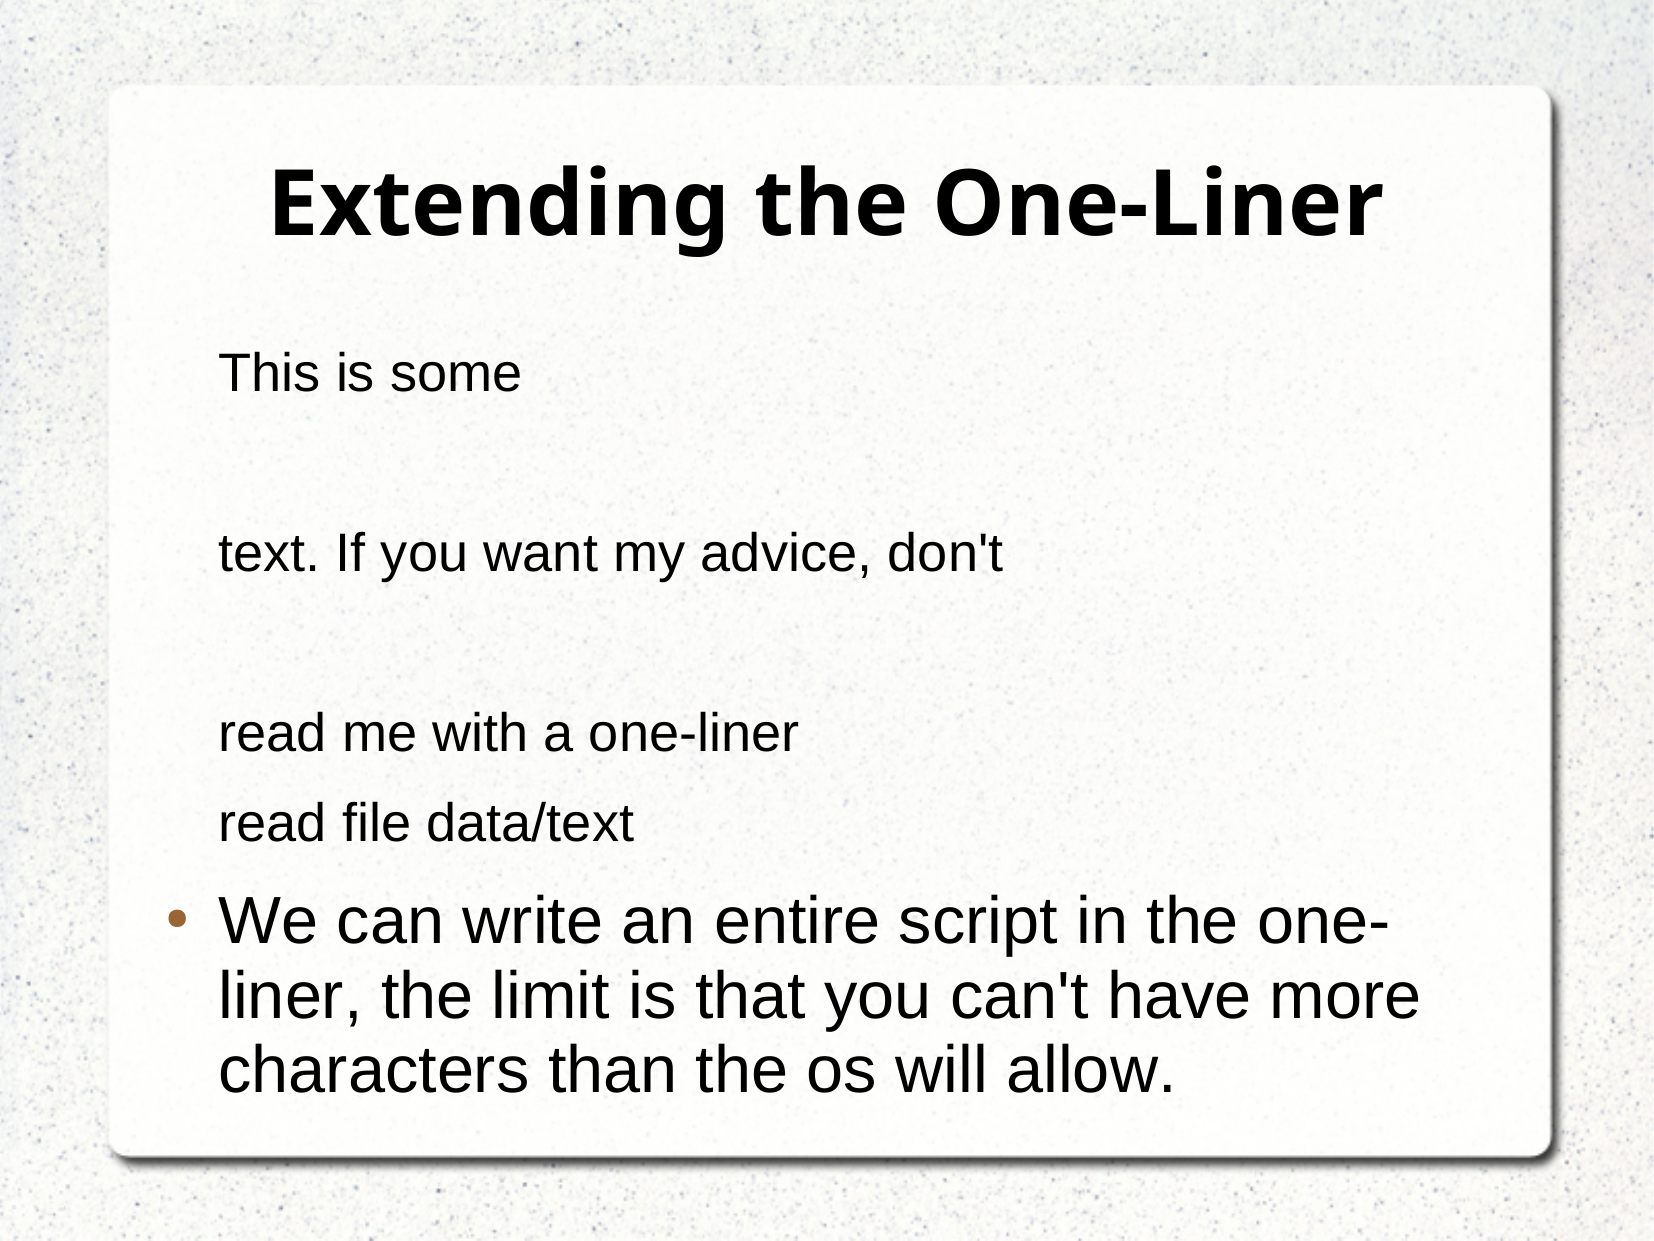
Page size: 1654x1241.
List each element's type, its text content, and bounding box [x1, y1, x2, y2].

list This is some text. If you want my advice, don't read me with a one-liner read file data/text We can write an entire script in the one-liner, the limit is that you can't have more characters than the os will allow. [147, 342, 1506, 1107]
title Extending the One-Liner [118, 96, 1536, 304]
picture [0, 0, 1654, 1241]
